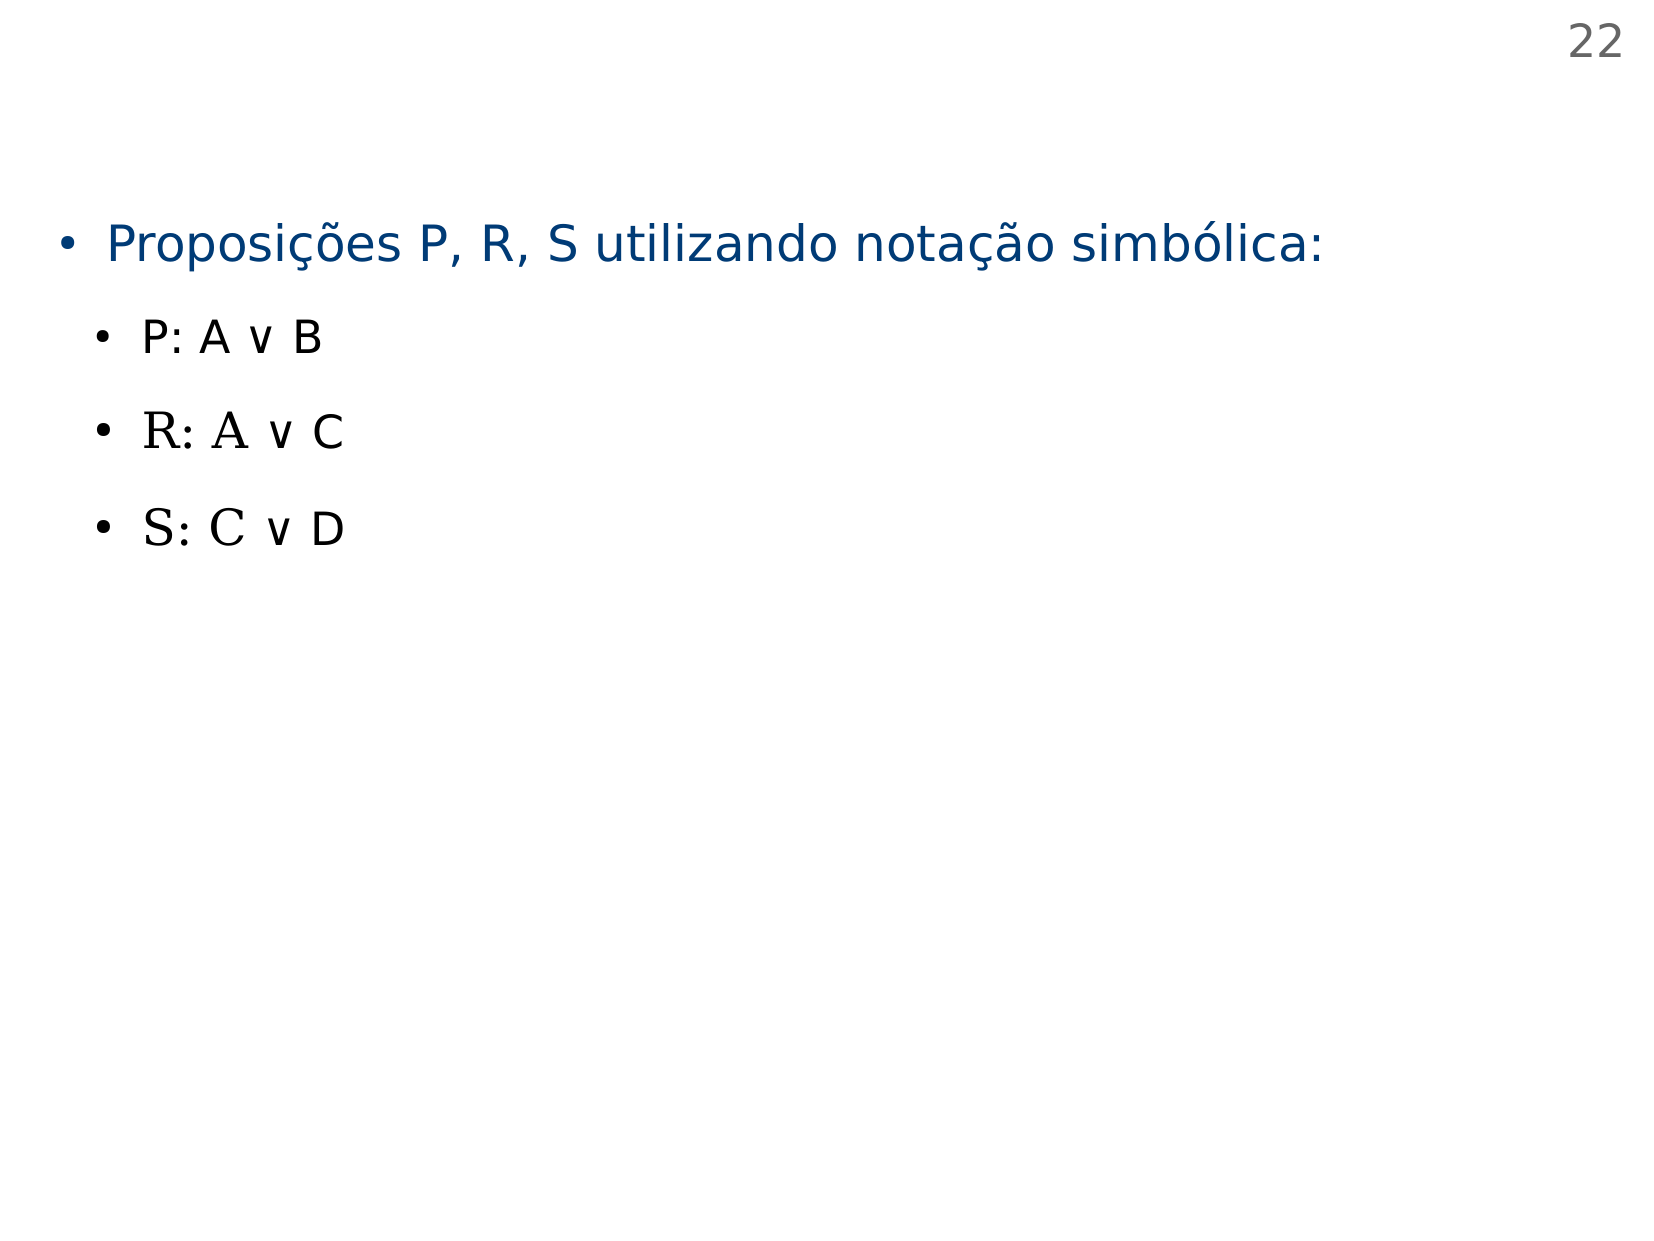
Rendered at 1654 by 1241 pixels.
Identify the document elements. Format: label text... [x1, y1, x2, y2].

list Proposições P, R, S utilizando notação simbólica: P: A ∨ B R: A ∨ C S: C ∨ D [59, 206, 1625, 1211]
